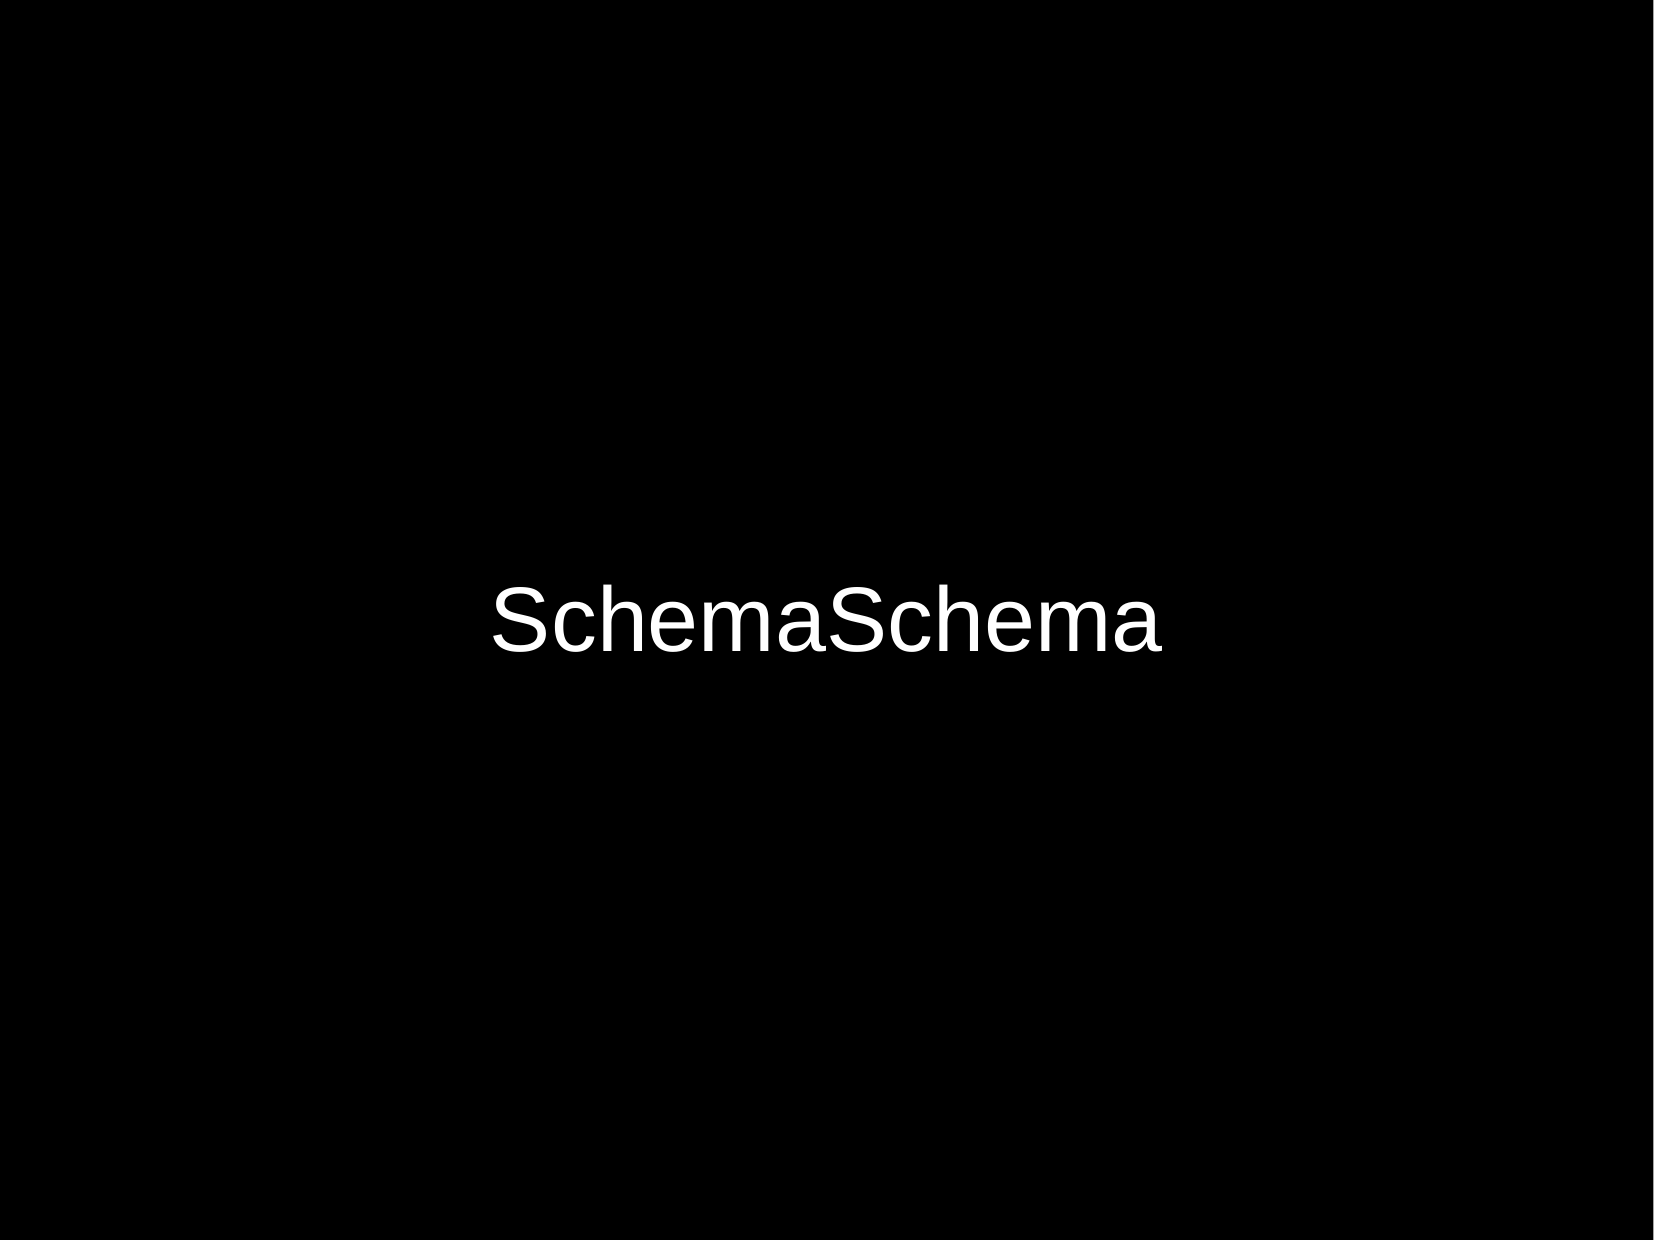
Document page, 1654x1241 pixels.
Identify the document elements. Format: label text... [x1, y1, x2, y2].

title SchemaSchema [82, 516, 1571, 724]
